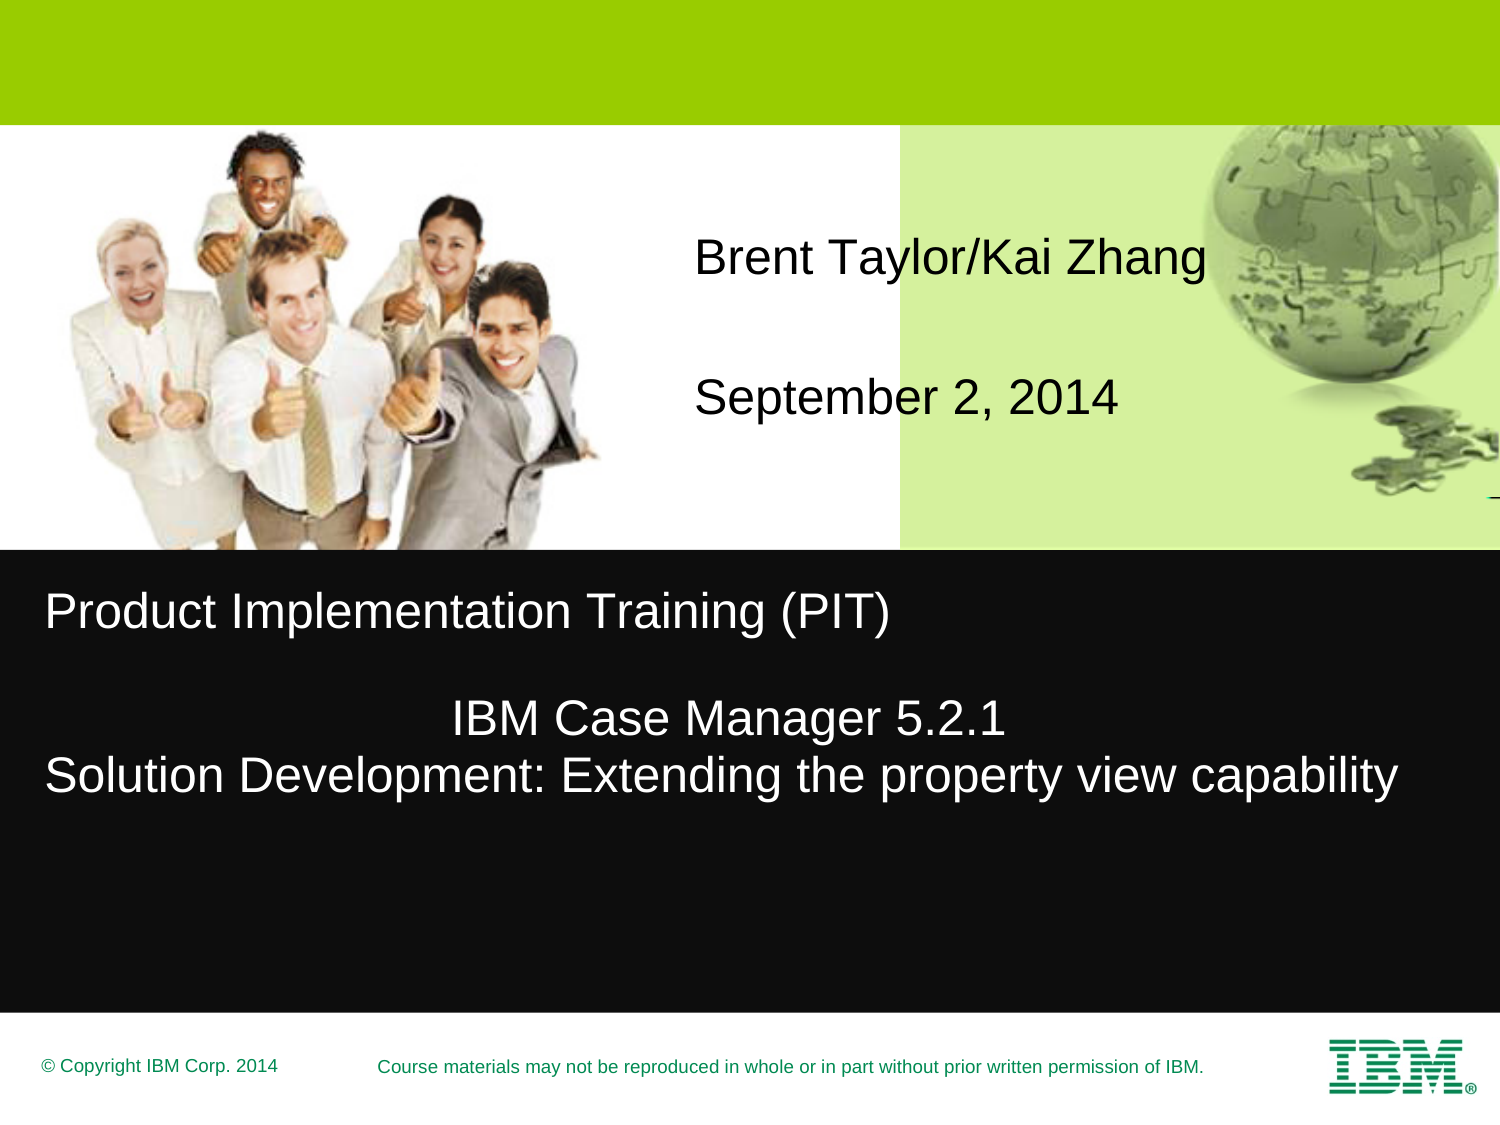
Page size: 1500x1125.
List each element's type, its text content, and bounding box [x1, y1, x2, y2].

picture [12, 126, 650, 549]
picture [901, 390, 915, 398]
text_box Product Implementation Training (PIT) [29, 574, 1164, 664]
picture [900, 126, 1500, 550]
text_box IBM Case Manager 5.2.1 Solution Development: Extending the property view capability [29, 680, 1471, 806]
picture [1041, 383, 1056, 411]
picture [1327, 1037, 1479, 1096]
text_box Brent Taylor/Kai Zhang September 2, 2014 [679, 220, 1470, 379]
